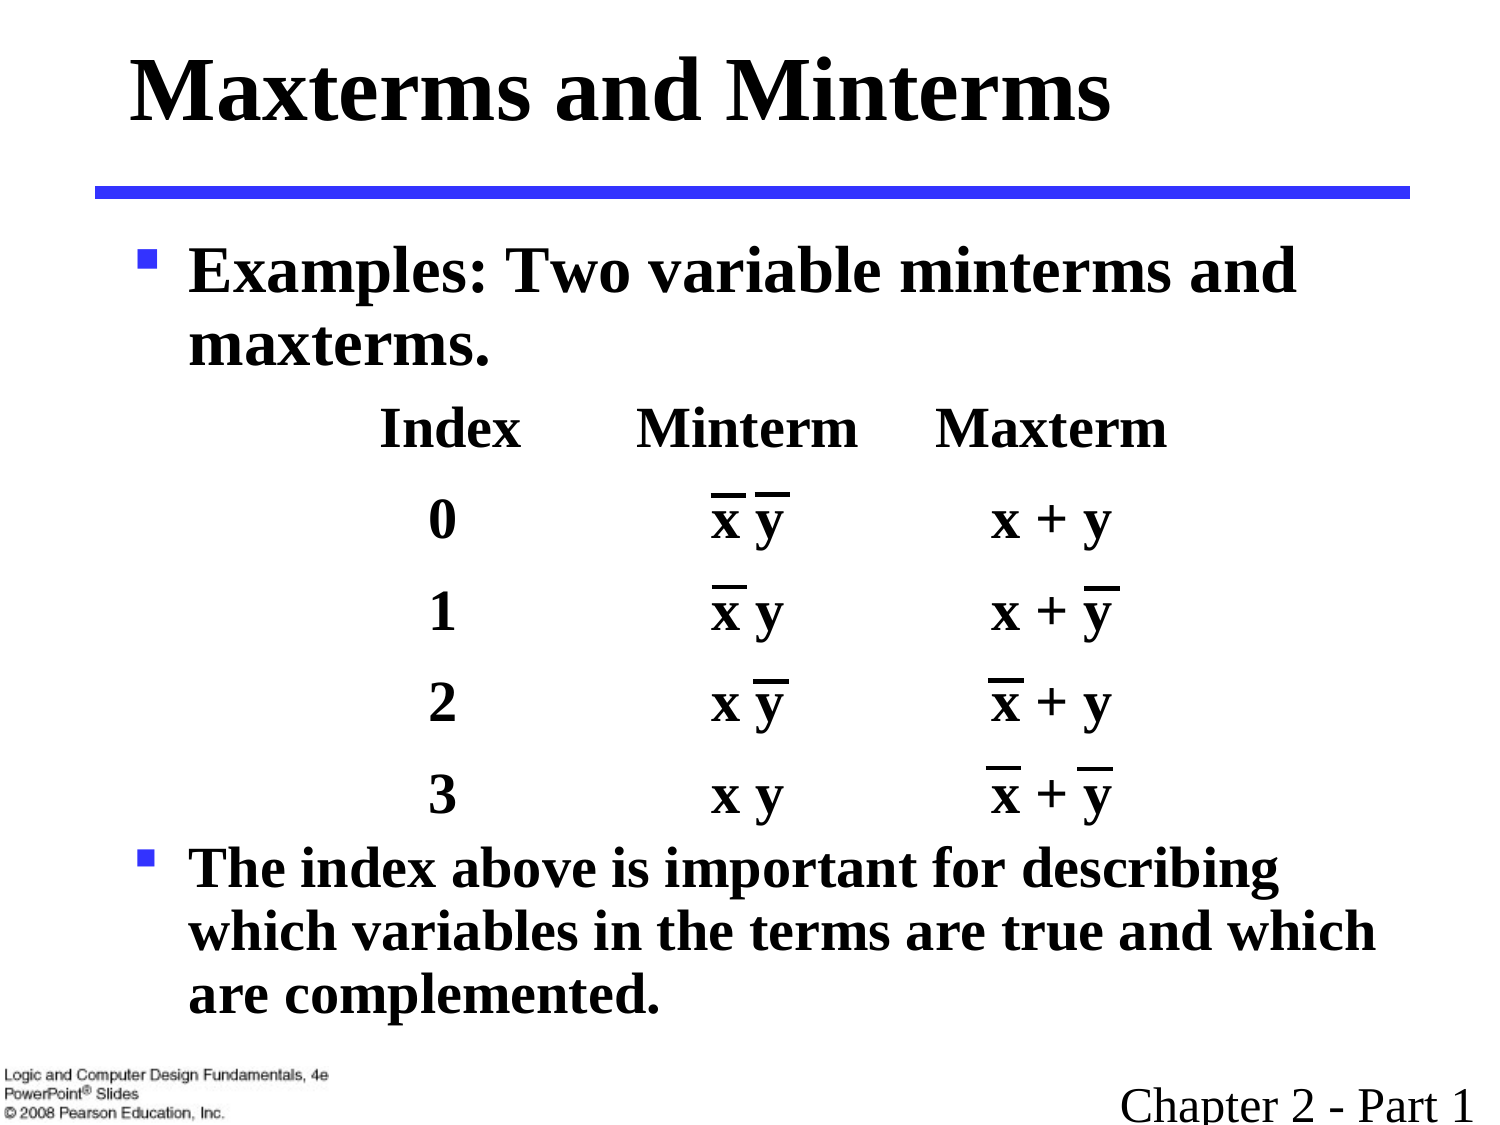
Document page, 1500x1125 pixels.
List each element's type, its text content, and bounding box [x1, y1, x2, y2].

table_header Minterm [596, 381, 900, 473]
table_cell x y [596, 656, 900, 747]
table_cell x + y [900, 473, 1204, 564]
title Maxterms and Minterms [115, 0, 1391, 168]
list Examples: Two variable minterms and maxterms. The index above is important for describing which variables in the terms are true and which are complemented. [117, 227, 1393, 1093]
table_cell x y [596, 473, 900, 564]
table_cell x + y [900, 656, 1204, 747]
table_cell x y [596, 747, 900, 839]
table_cell 1 [290, 564, 596, 656]
table_cell 0 [290, 473, 596, 564]
table_cell x + y [900, 564, 1204, 656]
table_cell 3 [290, 747, 596, 839]
table_cell x + y [900, 747, 1204, 839]
table_cell x y [596, 564, 900, 656]
table_header Index [290, 381, 596, 473]
picture [4, 1066, 329, 1123]
table_cell 2 [290, 656, 596, 747]
table_header Maxterm [900, 381, 1204, 473]
